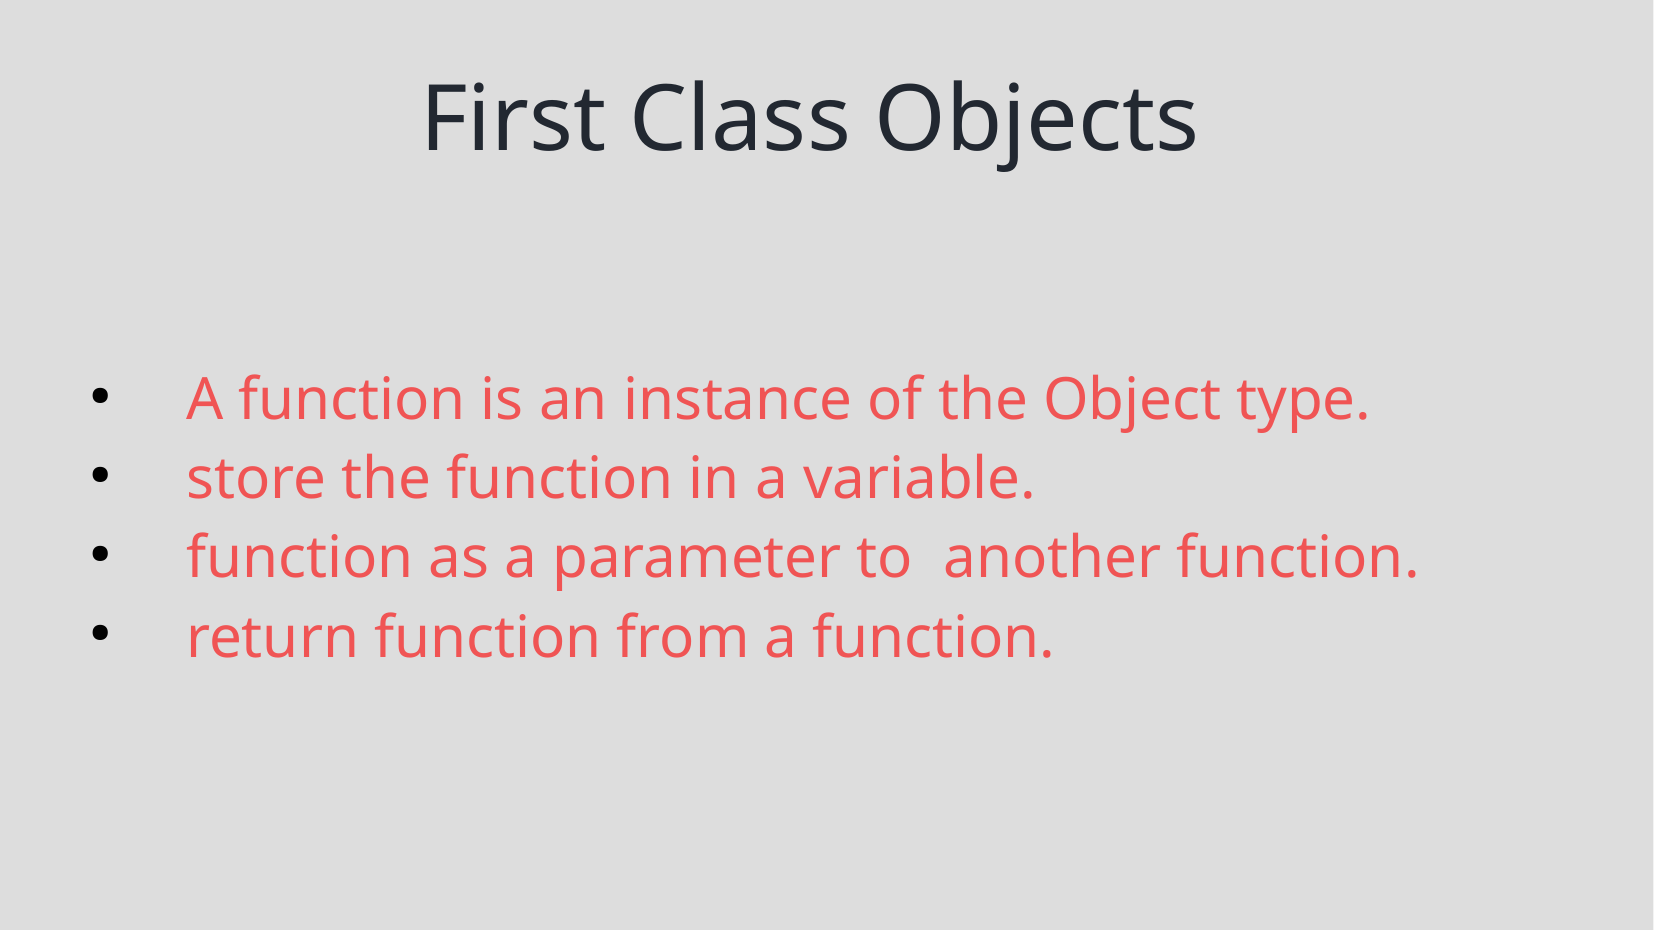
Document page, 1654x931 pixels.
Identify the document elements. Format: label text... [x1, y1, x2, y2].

text_box A function is an instance of the Object type. store the function in a variable. function as a parameter to another function. return function from a function. [75, 349, 1654, 931]
title First Class Objects [82, 37, 1538, 193]
